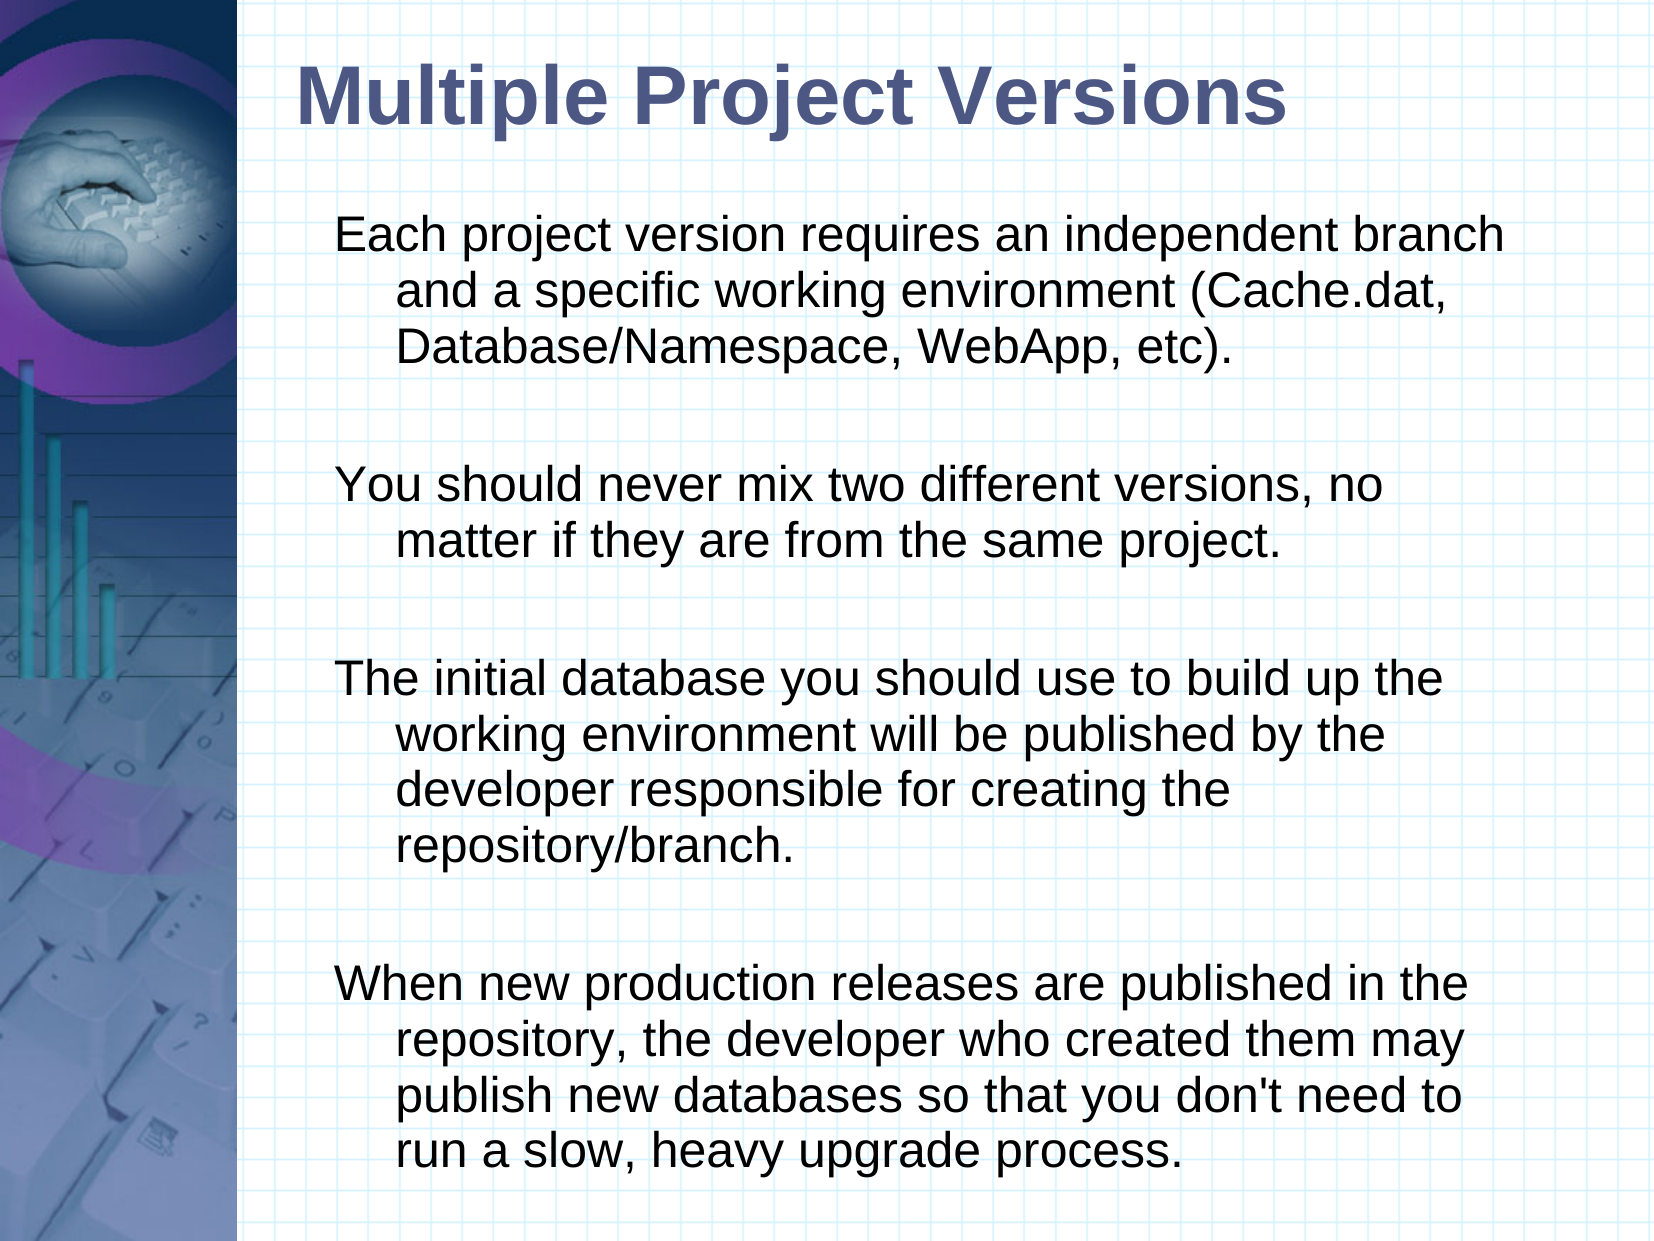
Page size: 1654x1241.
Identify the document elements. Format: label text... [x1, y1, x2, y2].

list Each project version requires an independent branch and a specific working environment (Cache.dat, Database/Namespace, WebApp, etc). You should never mix two different versions, no matter if they are from the same project. The initial database you should use to build up the working environment will be published by the developer responsible for creating the repository/branch. When new production releases are published in the repository, the developer who created them may publish new databases so that you don't need to run a slow, heavy upgrade process. [324, 206, 1534, 1178]
title Multiple Project Versions [295, 43, 1654, 148]
picture [0, 0, 1654, 1241]
